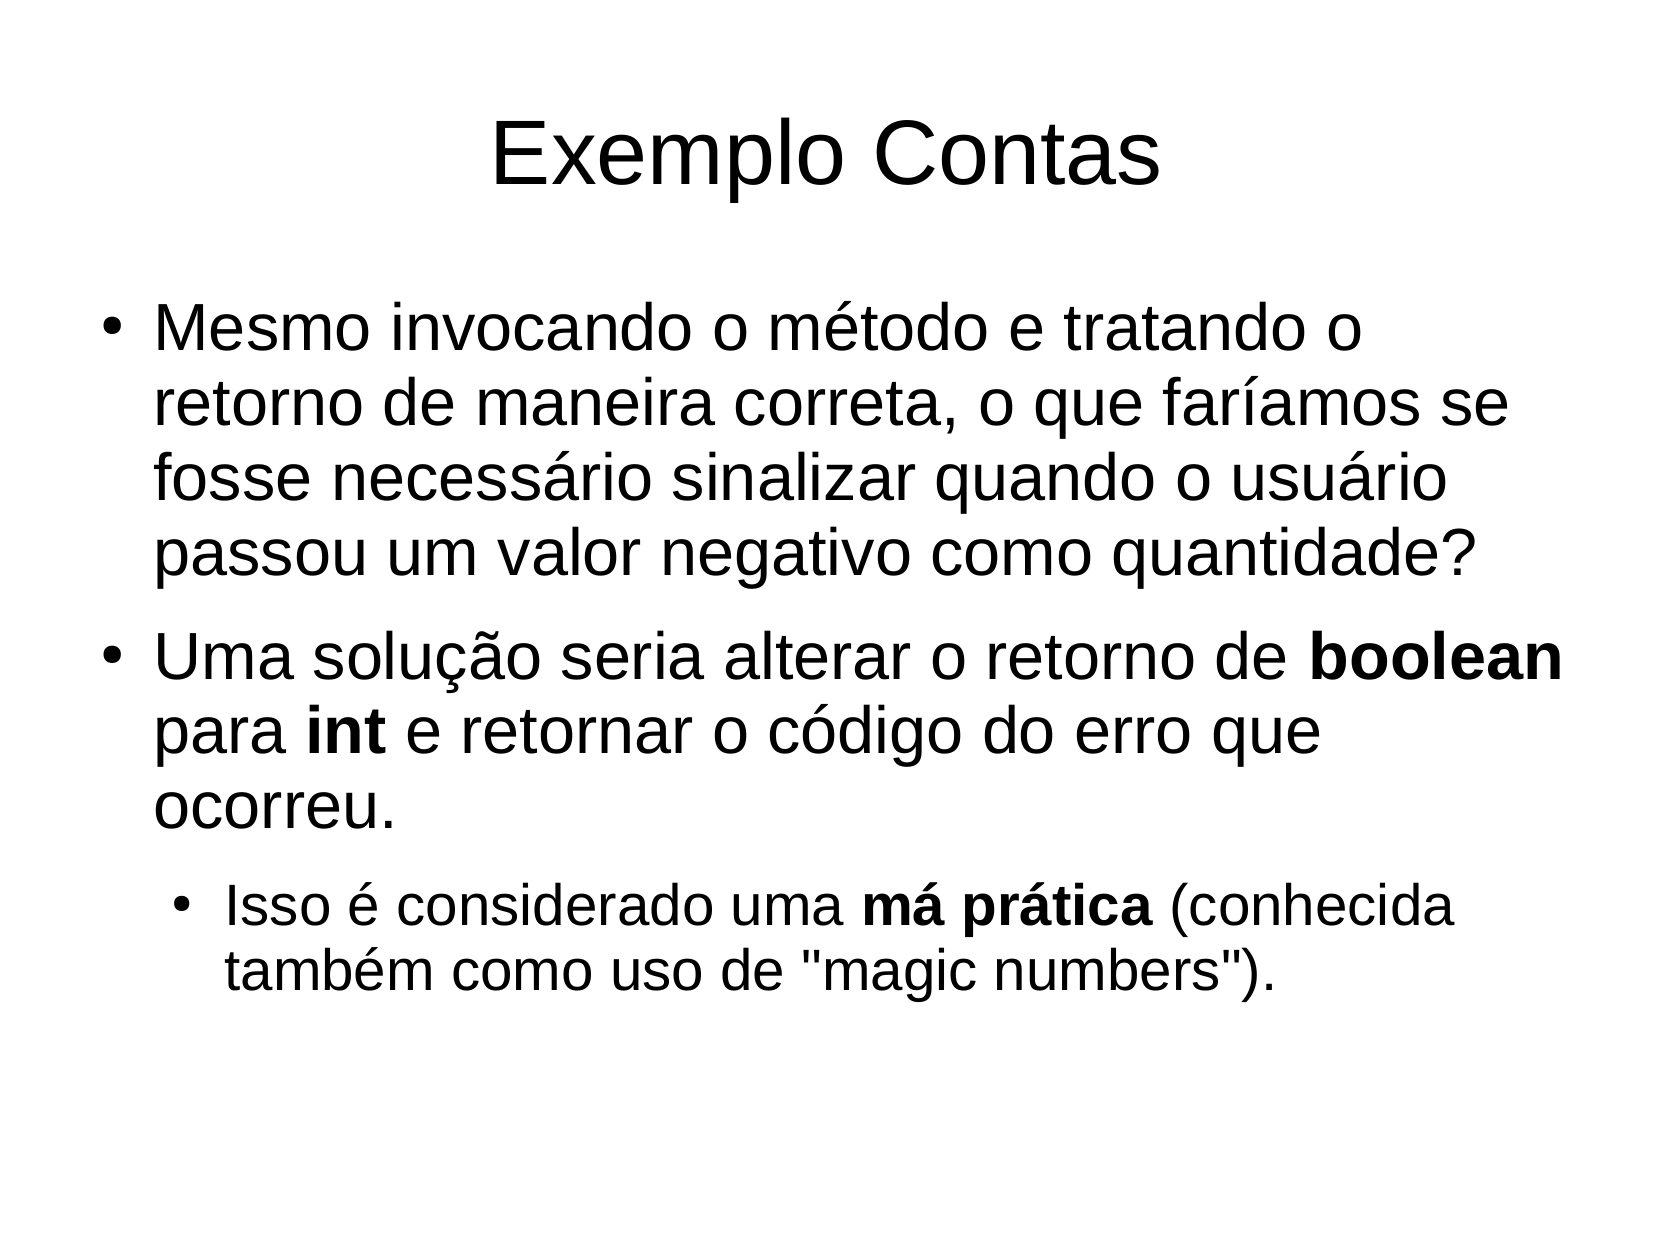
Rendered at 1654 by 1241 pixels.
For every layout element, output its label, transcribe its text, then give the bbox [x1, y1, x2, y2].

list Mesmo invocando o método e tratando o retorno de maneira correta, o que faríamos se fosse necessário sinalizar quando o usuário passou um valor negativo como quantidade? Uma solução seria alterar o retorno de boolean para int e retornar o código do erro que ocorreu. Isso é considerado uma má prática (conhecida também como uso de "magic numbers"). [82, 290, 1571, 1109]
title Exemplo Contas [82, 49, 1571, 257]
